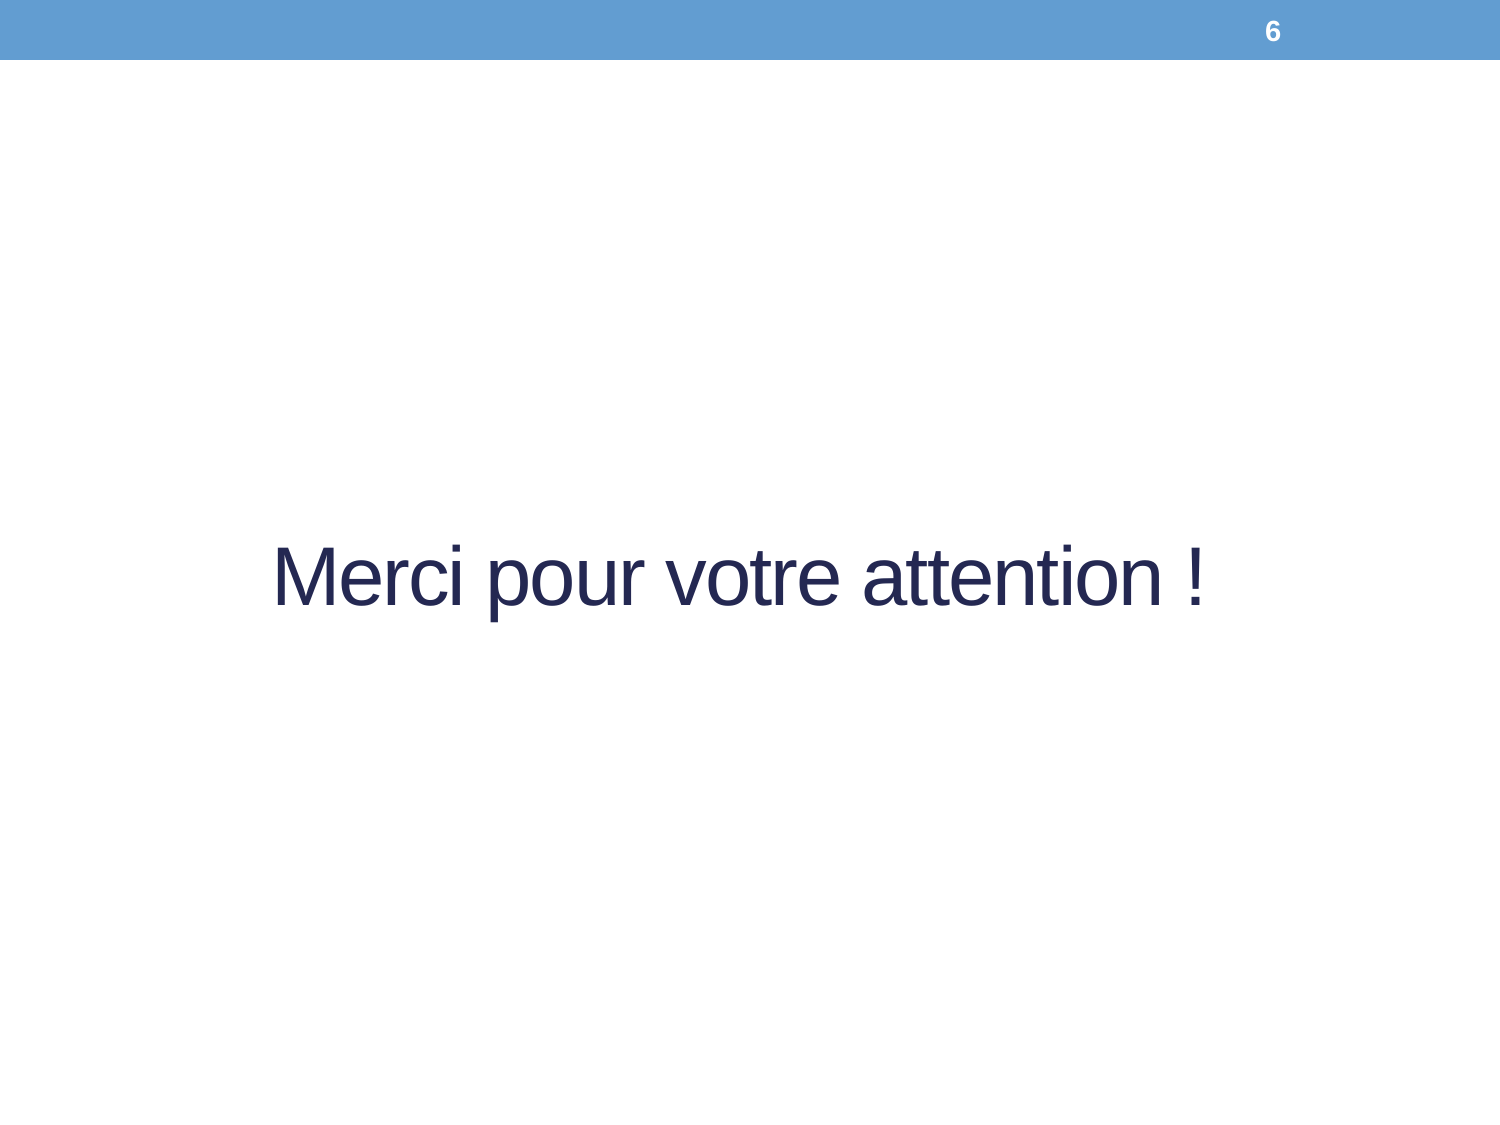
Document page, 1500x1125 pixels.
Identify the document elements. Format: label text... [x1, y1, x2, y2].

title Merci pour votre attention ! [0, 490, 1480, 654]
slide_number <number> [1250, 3, 1425, 57]
